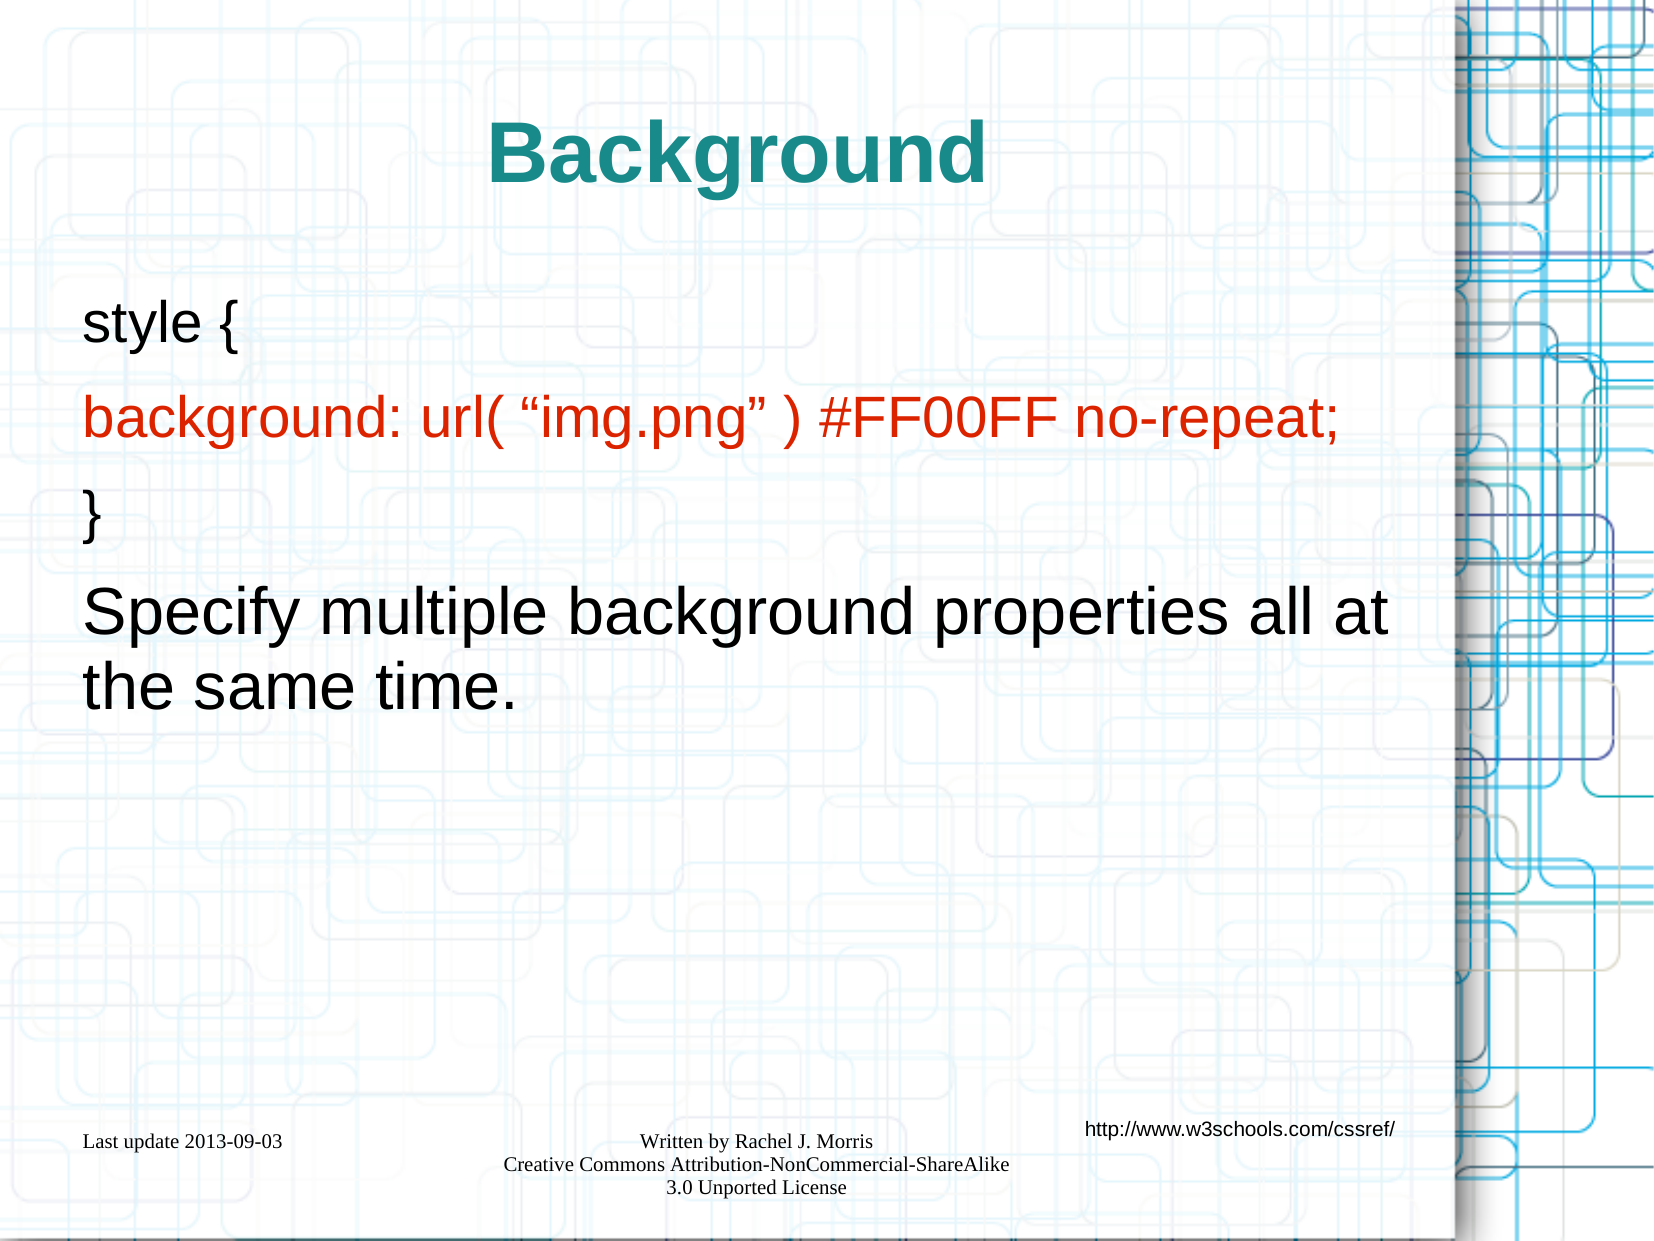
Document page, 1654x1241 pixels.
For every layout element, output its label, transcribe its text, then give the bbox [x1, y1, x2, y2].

title Background [59, 49, 1418, 257]
text_box http://www.w3schools.com/cssref/ [1050, 1110, 1411, 1149]
picture [0, 0, 1654, 1241]
list style { background: url( “img.png” ) #FF00FF no-repeat; } Specify multiple background properties all at the same time. [82, 290, 1418, 1010]
